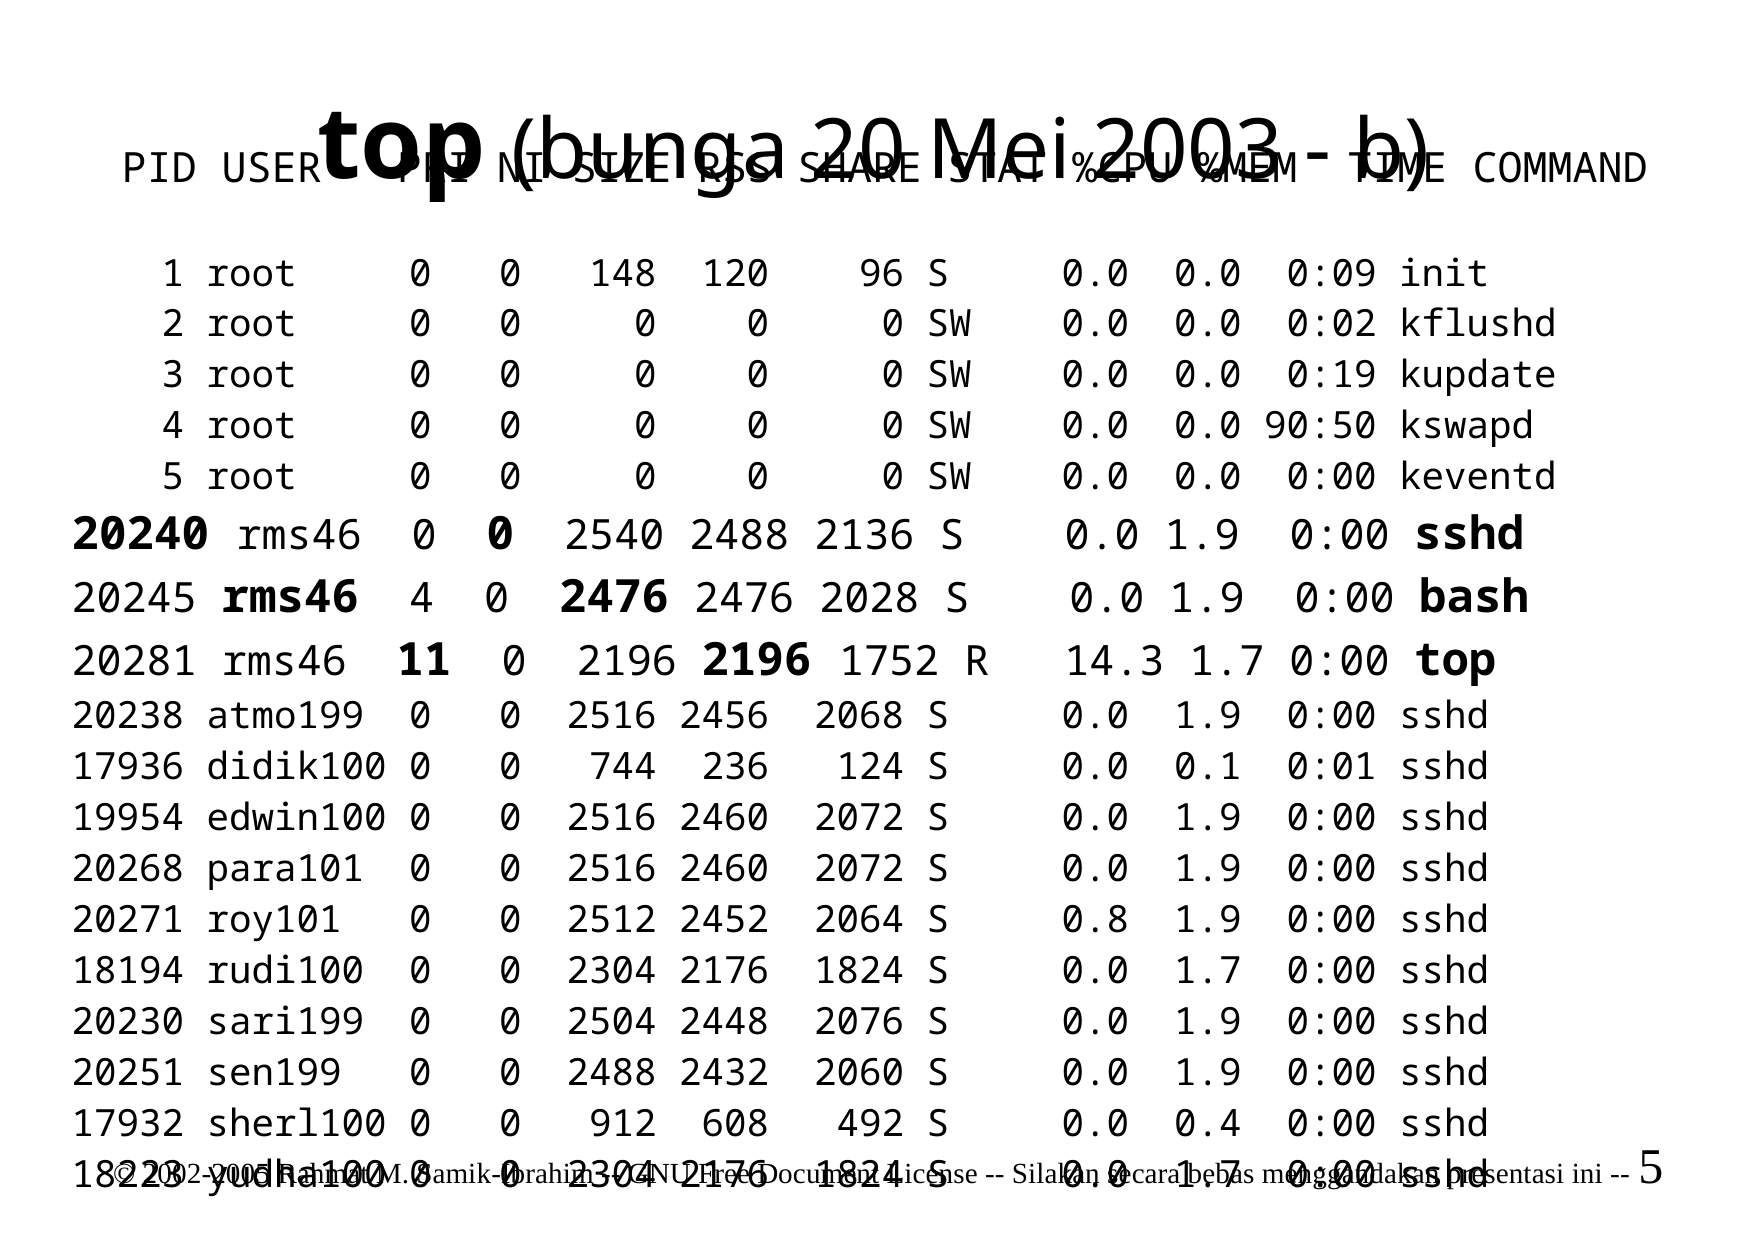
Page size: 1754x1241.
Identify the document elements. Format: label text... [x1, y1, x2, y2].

title top (bunga 20 Mei 2003 - b) [164, 43, 1582, 210]
subtitle PID USER PRI NI SIZE RSS SHARE STAT %CPU %MEM TIME COMMAND 1 root 0 0 148 120 96 S 0.0 0.0 0:09 init 2 root 0 0 0 0 0 SW 0.0 0.0 0:02 kflushd 3 root 0 0 0 0 0 SW 0.0 0.0 0:19 kupdate 4 root 0 0 0 0 0 SW 0.0 0.0 90:50 kswapd 5 root 0 0 0 0 0 SW 0.0 0.0 0:00 keventd 20240 rms46 0 0 2540 2488 2136 S 0.0 1.9 0:00 sshd 20245 rms46 4 0 2476 2476 2028 S 0.0 1.9 0:00 bash 20281 rms46 11 0 2196 2196 1752 R 14.3 1.7 0:00 top 20238 atmo199 0 0 2516 2456 2068 S 0.0 1.9 0:00 sshd 17936 didik100 0 0 744 236 124 S 0.0 0.1 0:01 sshd 19954 edwin100 0 0 2516 2460 2072 S 0.0 1.9 0:00 sshd 20268 para101 0 0 2516 2460 2072 S 0.0 1.9 0:00 sshd 20271 roy101 0 0 2512 2452 2064 S 0.8 1.9 0:00 sshd 18194 rudi100 0 0 2304 2176 1824 S 0.0 1.7 0:00 sshd 20230 sari199 0 0 2504 2448 2076 S 0.0 1.9 0:00 sshd 20251 sen199 0 0 2488 2432 2060 S 0.0 1.9 0:00 sshd 17932 sherl100 0 0 912 608 492 S 0.0 0.4 0:00 sshd 18223 yudha100 0 0 2304 2176 1824 S 0.0 1.7 0:00 sshd [71, 210, 1653, 1127]
